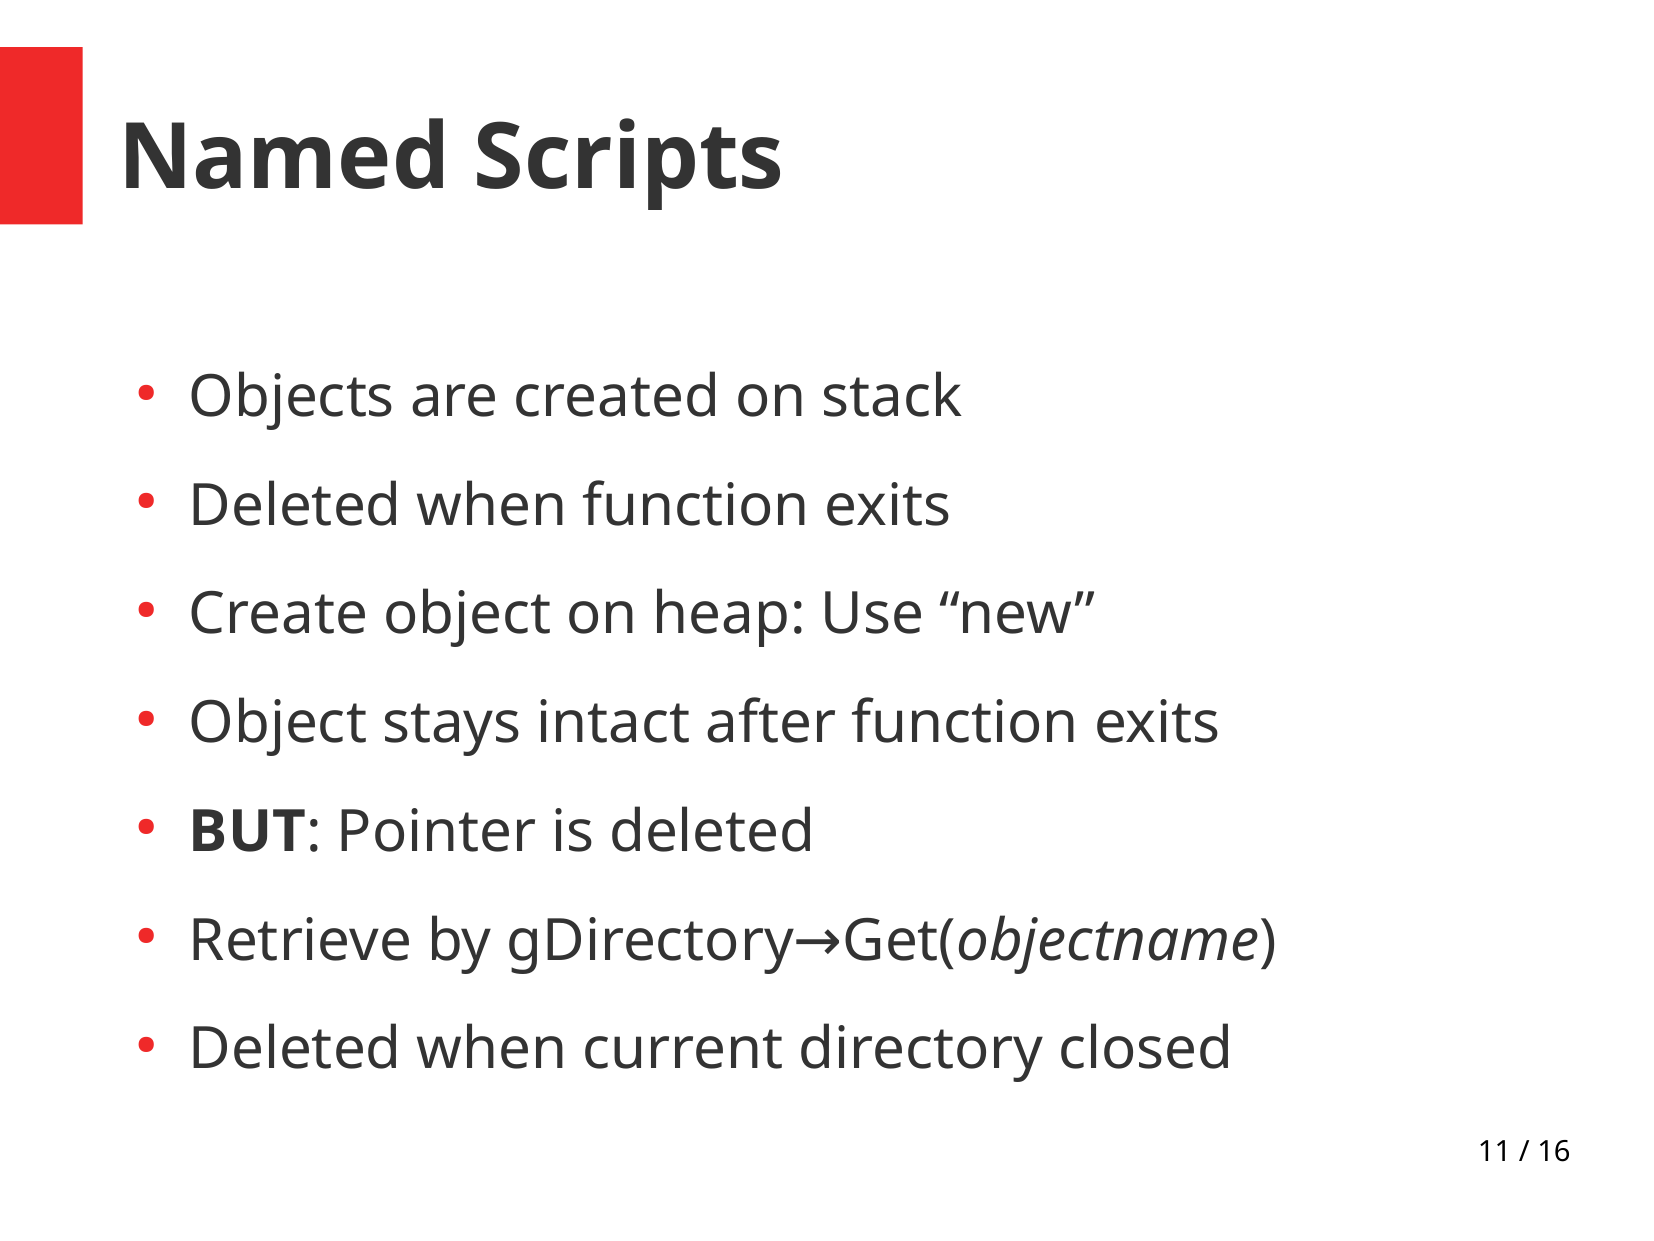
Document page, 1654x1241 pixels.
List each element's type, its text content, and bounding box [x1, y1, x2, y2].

list Objects are created on stack Deleted when function exits Create object on heap: Use “new” Object stays intact after function exits BUT: Pointer is deleted Retrieve by gDirectory→Get(objectname) Deleted when current directory closed [118, 354, 1536, 1074]
title Named Scripts [118, 49, 1571, 257]
